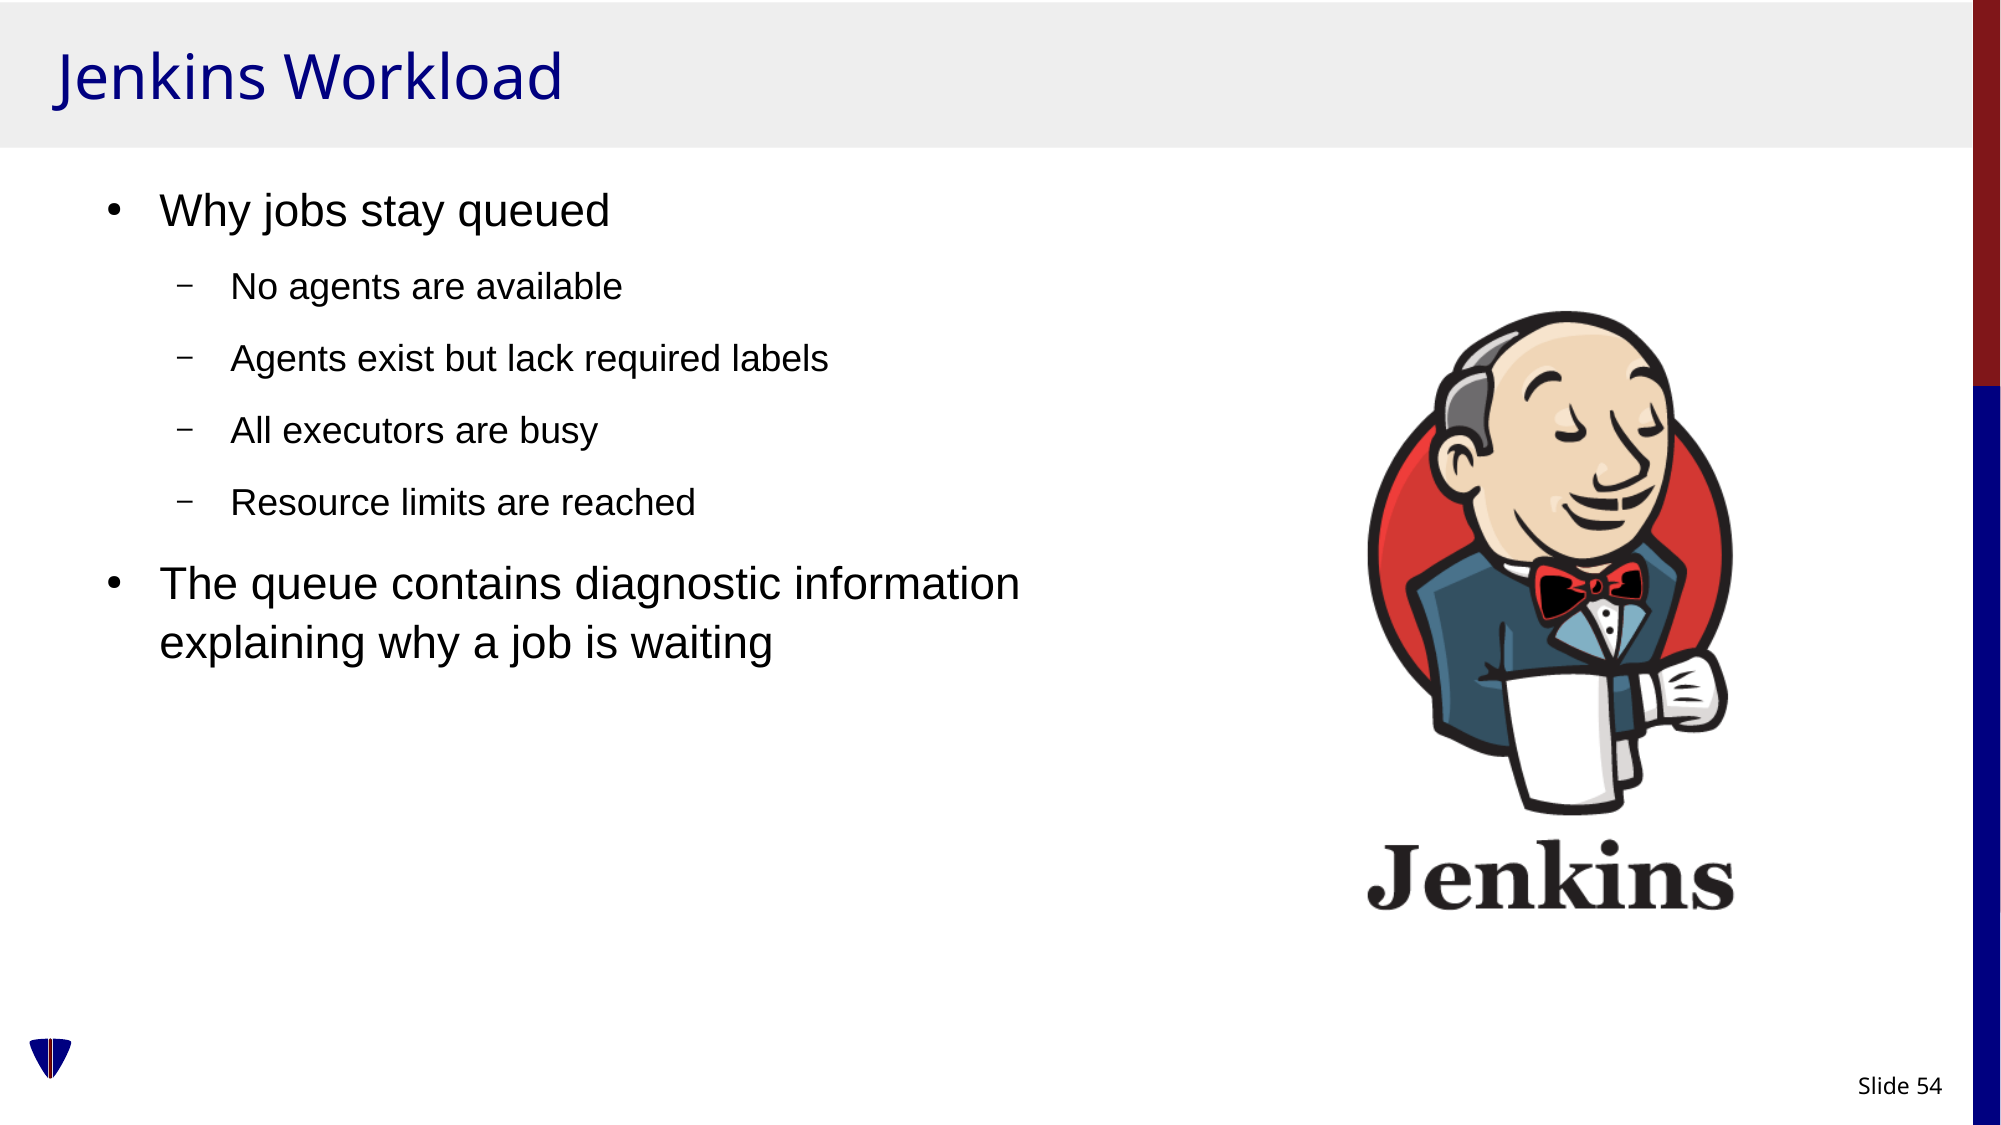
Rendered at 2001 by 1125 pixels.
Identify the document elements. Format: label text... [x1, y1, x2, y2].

title Jenkins Workload [0, 2, 1973, 148]
list Why jobs stay queued No agents are available Agents exist but lack required labels All executors are busy Resource limits are reached The queue contains diagnostic information explaining why a job is waiting [88, 177, 1123, 1034]
picture [1240, 295, 1861, 916]
